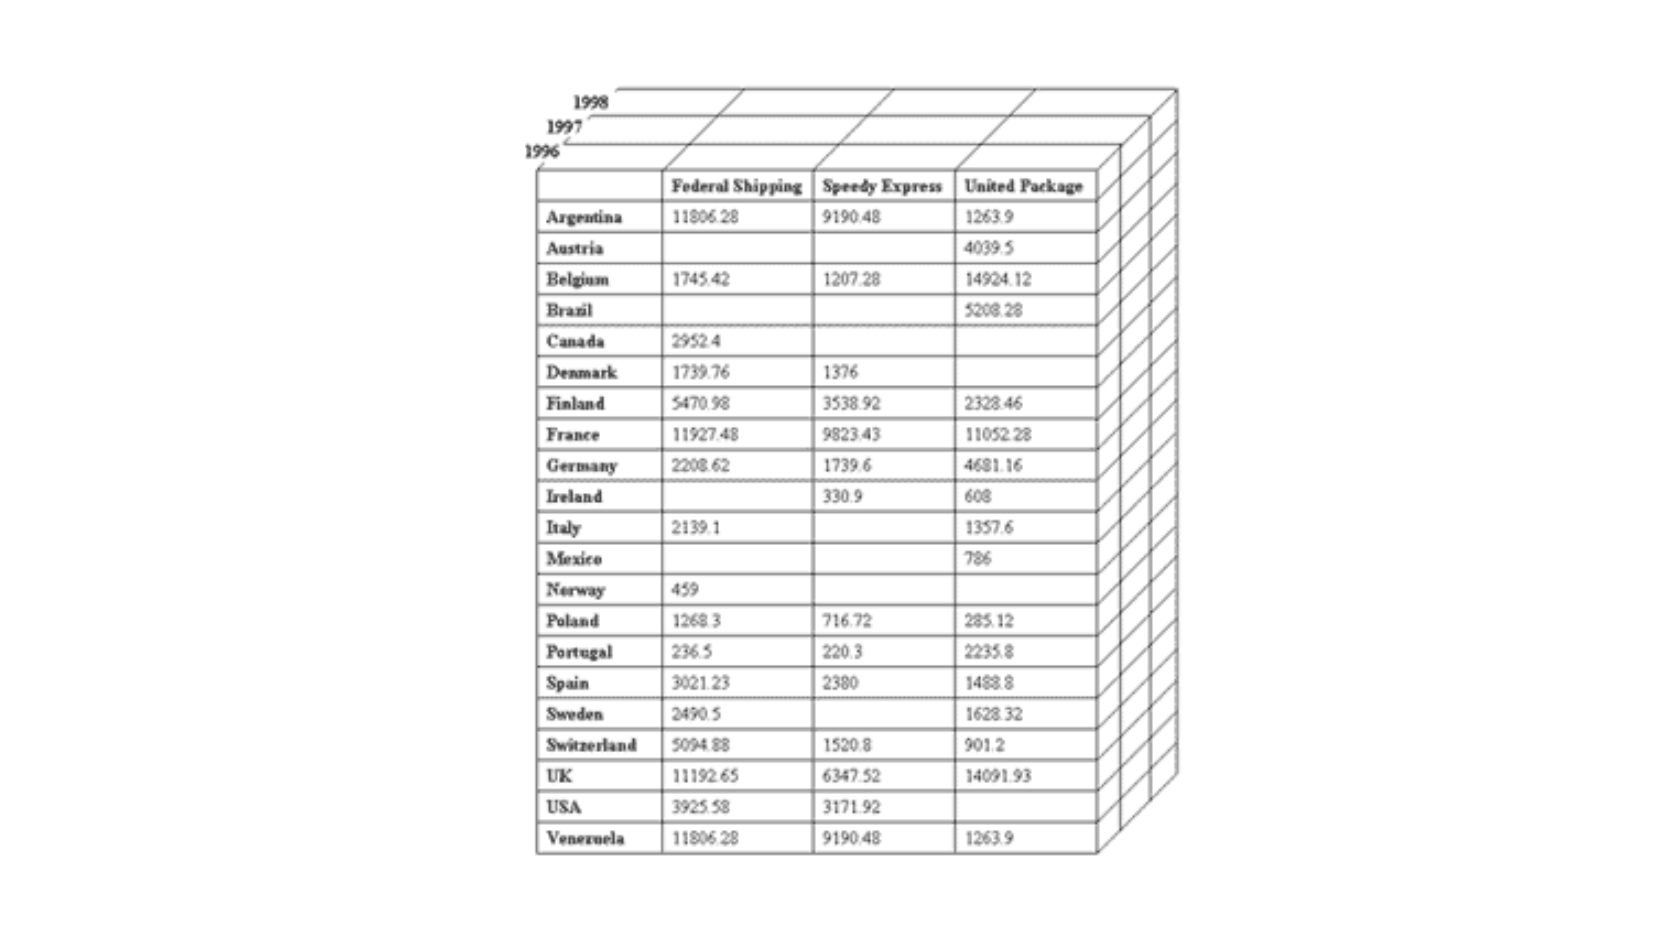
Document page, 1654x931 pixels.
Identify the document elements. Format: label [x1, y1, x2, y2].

subtitle [82, 60, 1571, 871]
picture [525, 58, 1186, 860]
